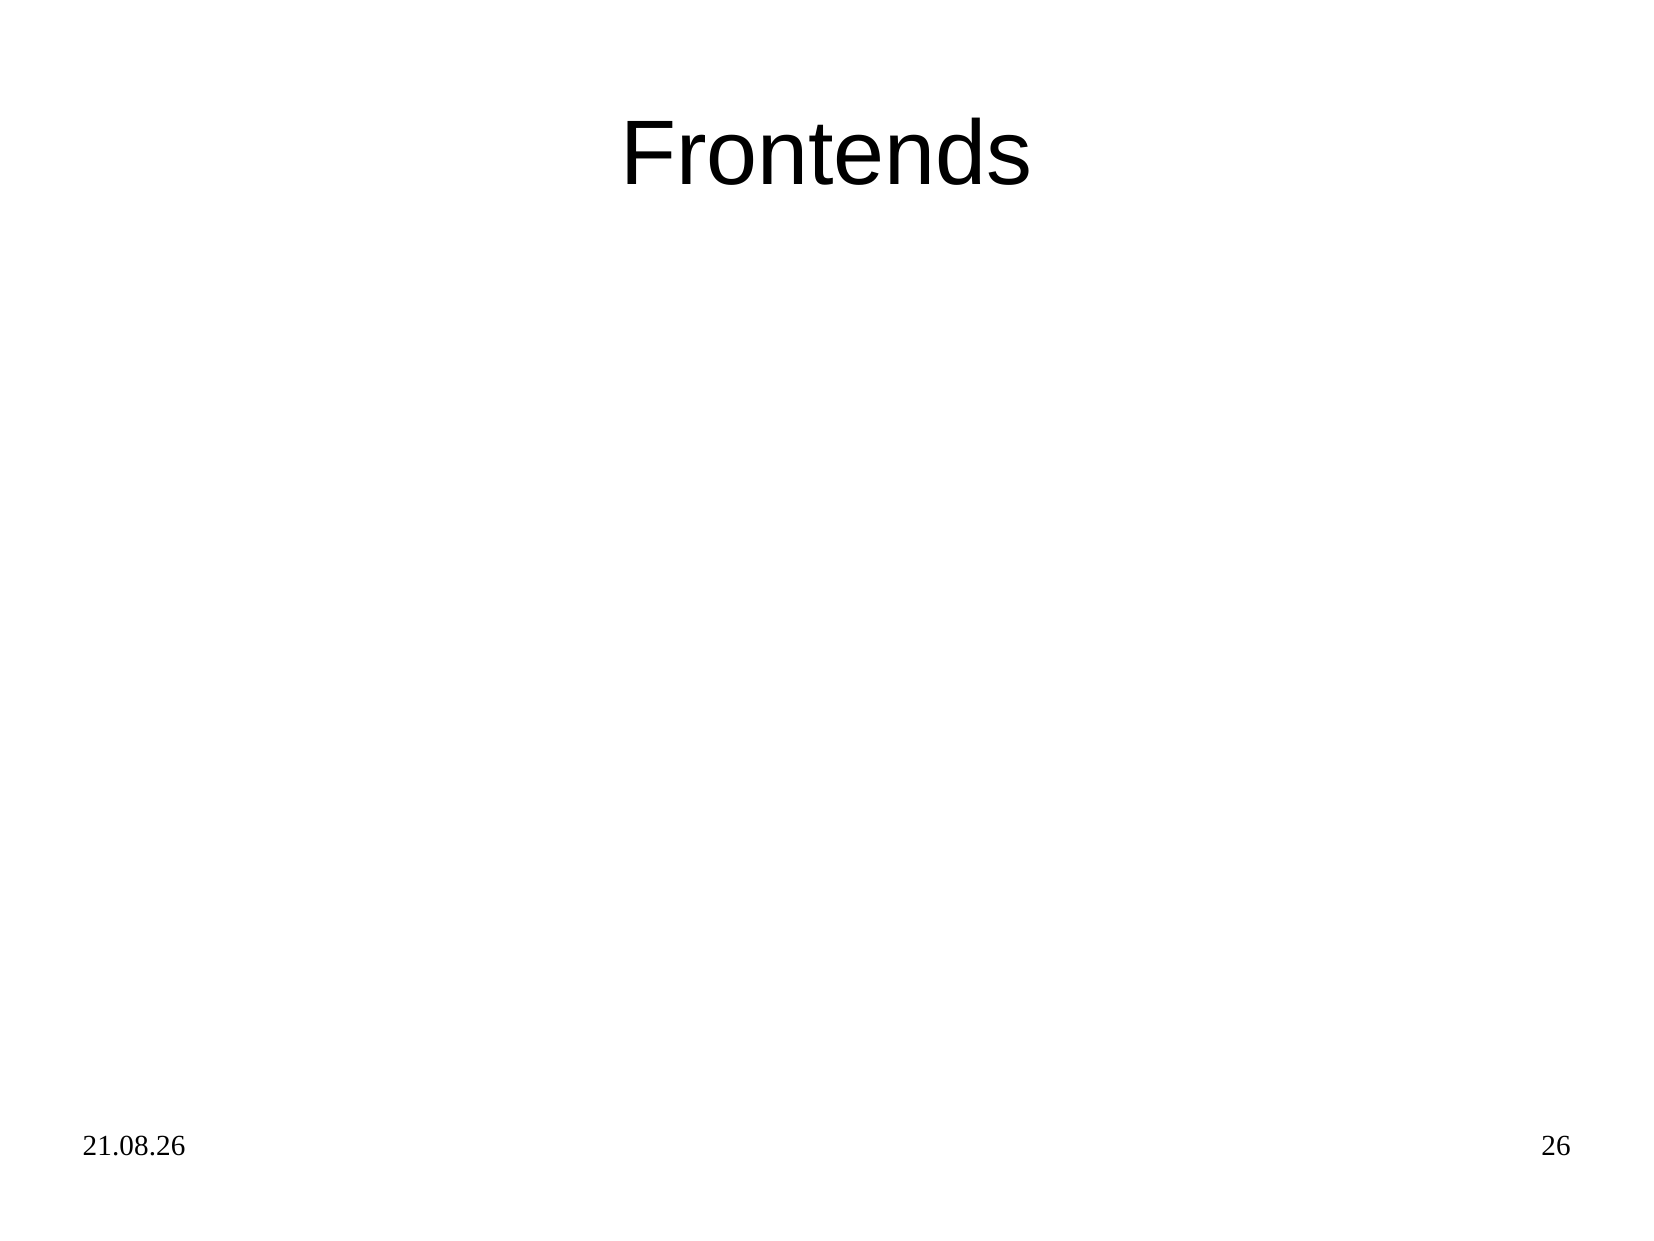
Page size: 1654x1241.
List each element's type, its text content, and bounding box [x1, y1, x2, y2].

title Frontends [82, 49, 1571, 257]
